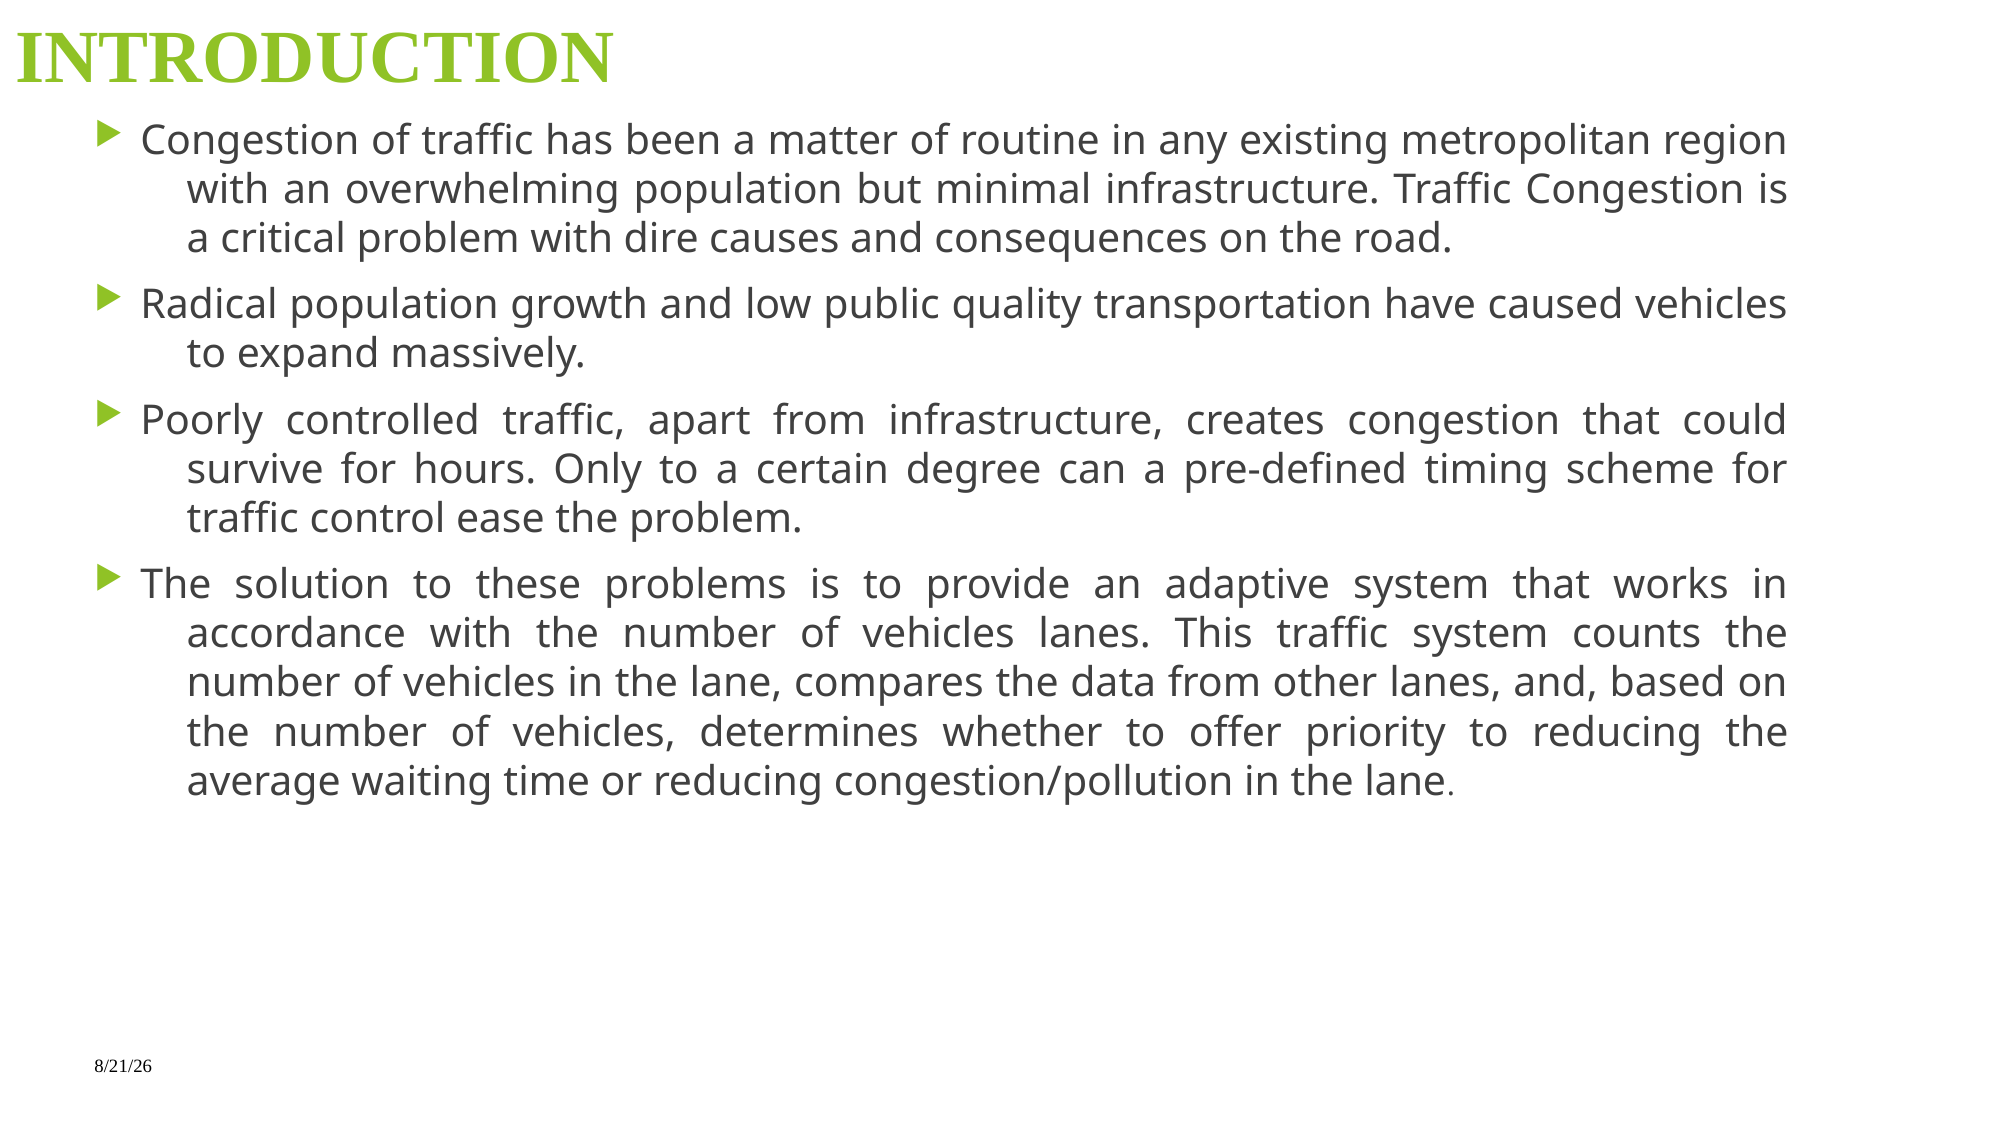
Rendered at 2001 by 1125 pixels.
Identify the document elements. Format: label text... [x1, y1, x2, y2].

title INTRODUCTION [0, 0, 2000, 222]
slide_number 2 November 2023 [79, 1035, 430, 1096]
list Congestion of traffic has been a matter of routine in any existing metropolitan region with an overwhelming population but minimal infrastructure. Traffic Congestion is a critical problem with dire causes and consequences on the road. Radical population growth and low public quality transportation have caused vehicles to expand massively. Poorly controlled traffic, apart from infrastructure, creates congestion that could survive for hours. Only to a certain degree can a pre-defined timing scheme for traffic control ease the problem. The solution to these problems is to provide an adaptive system that works in accordance with the number of vehicles lanes. This traffic system counts the number of vehicles in the lane, compares the data from other lanes, and, based on the number of vehicles, determines whether to offer priority to reducing the average waiting time or reducing congestion/pollution in the lane. [79, 105, 1805, 820]
